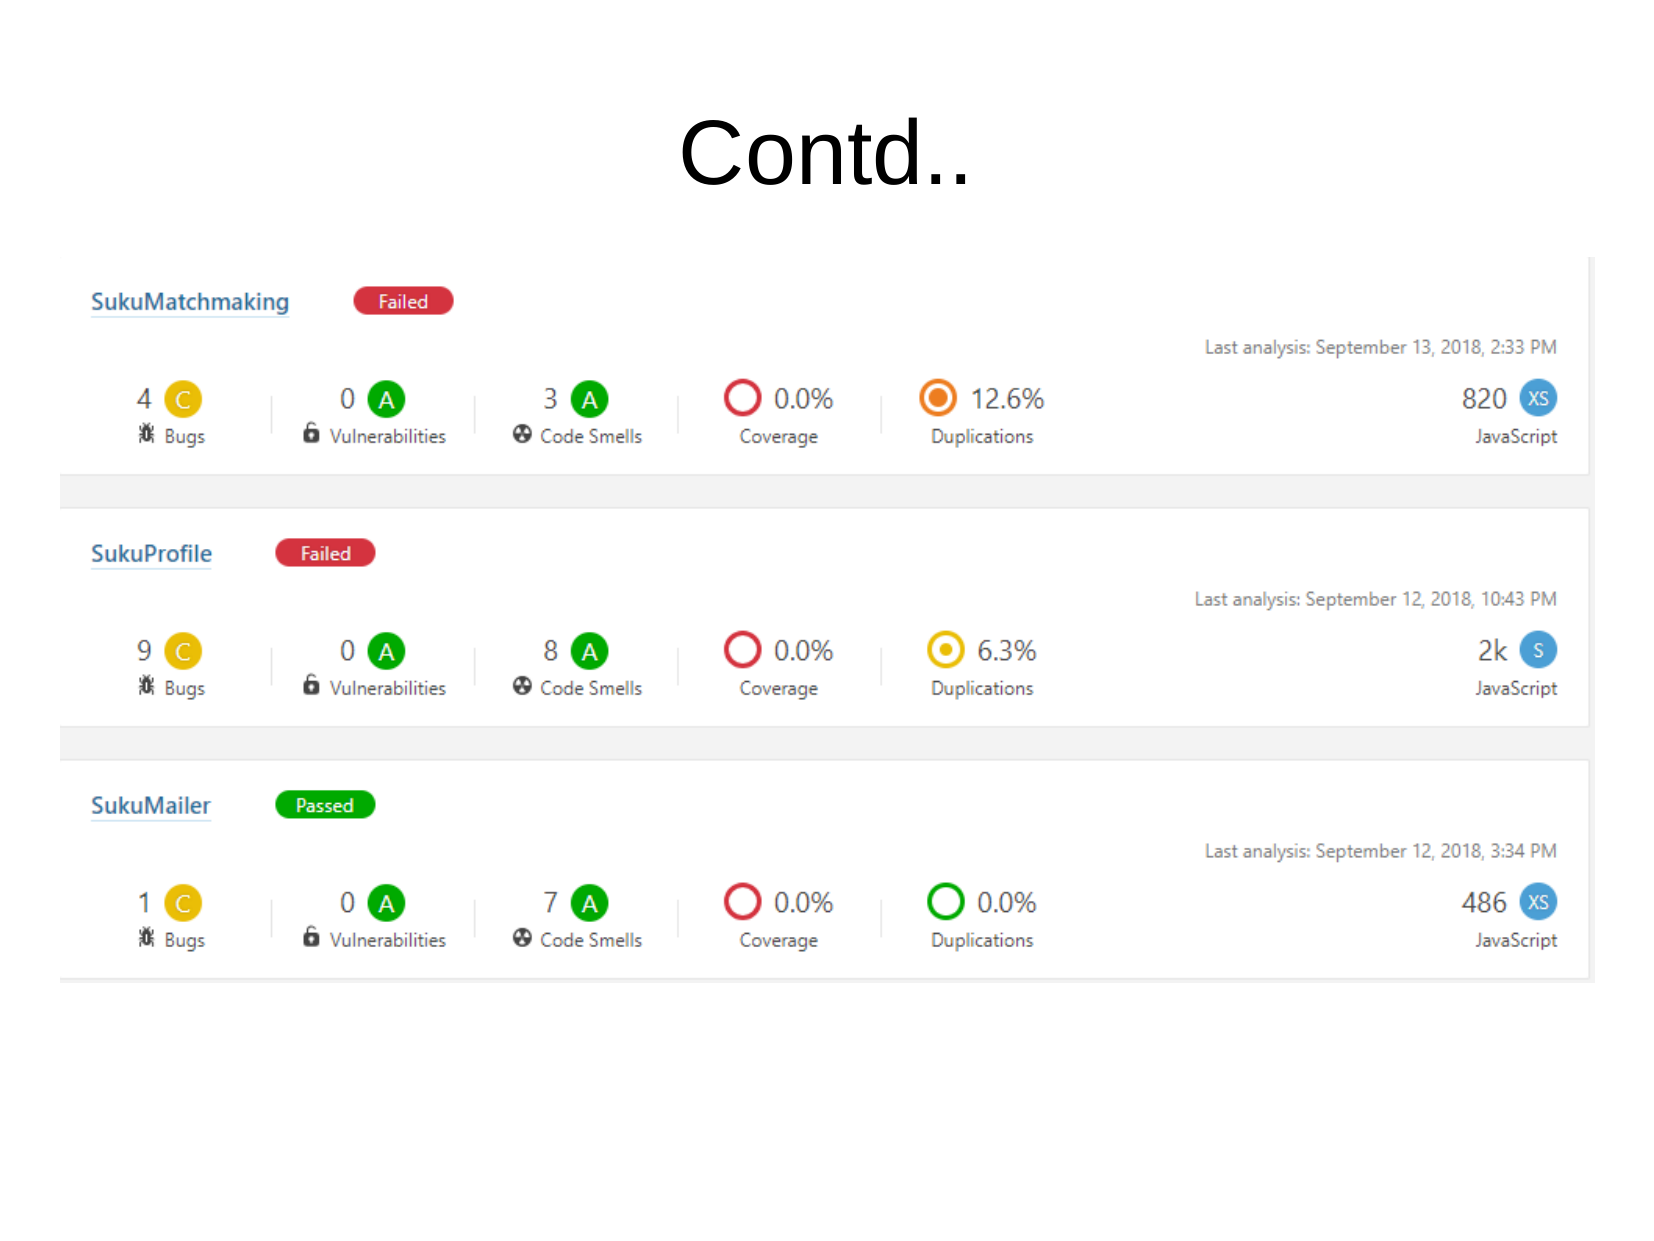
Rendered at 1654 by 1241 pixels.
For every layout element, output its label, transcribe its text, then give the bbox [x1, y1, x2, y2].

title Contd.. [82, 49, 1571, 257]
picture [60, 257, 1595, 983]
